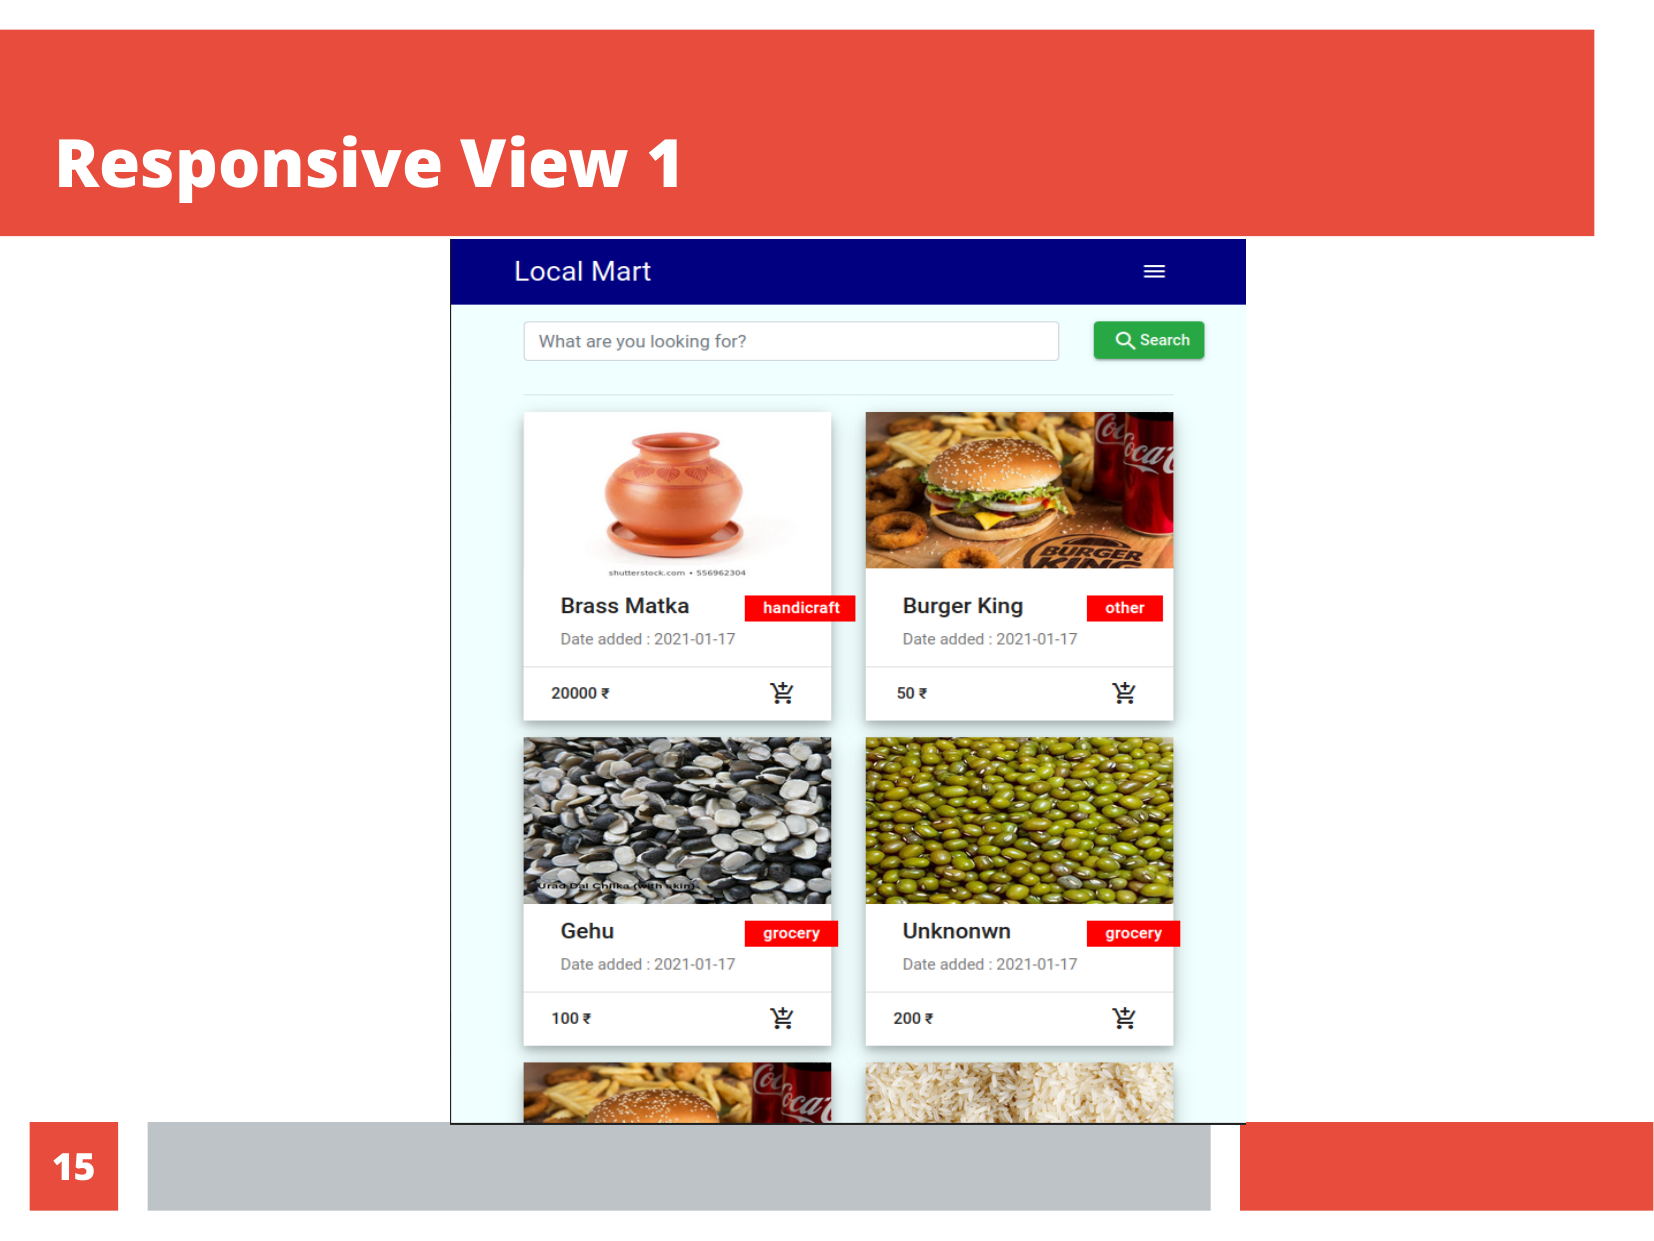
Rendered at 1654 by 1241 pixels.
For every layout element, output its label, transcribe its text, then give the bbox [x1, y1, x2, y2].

picture [450, 239, 1246, 1126]
title Responsive View 1 [54, 59, 1591, 207]
